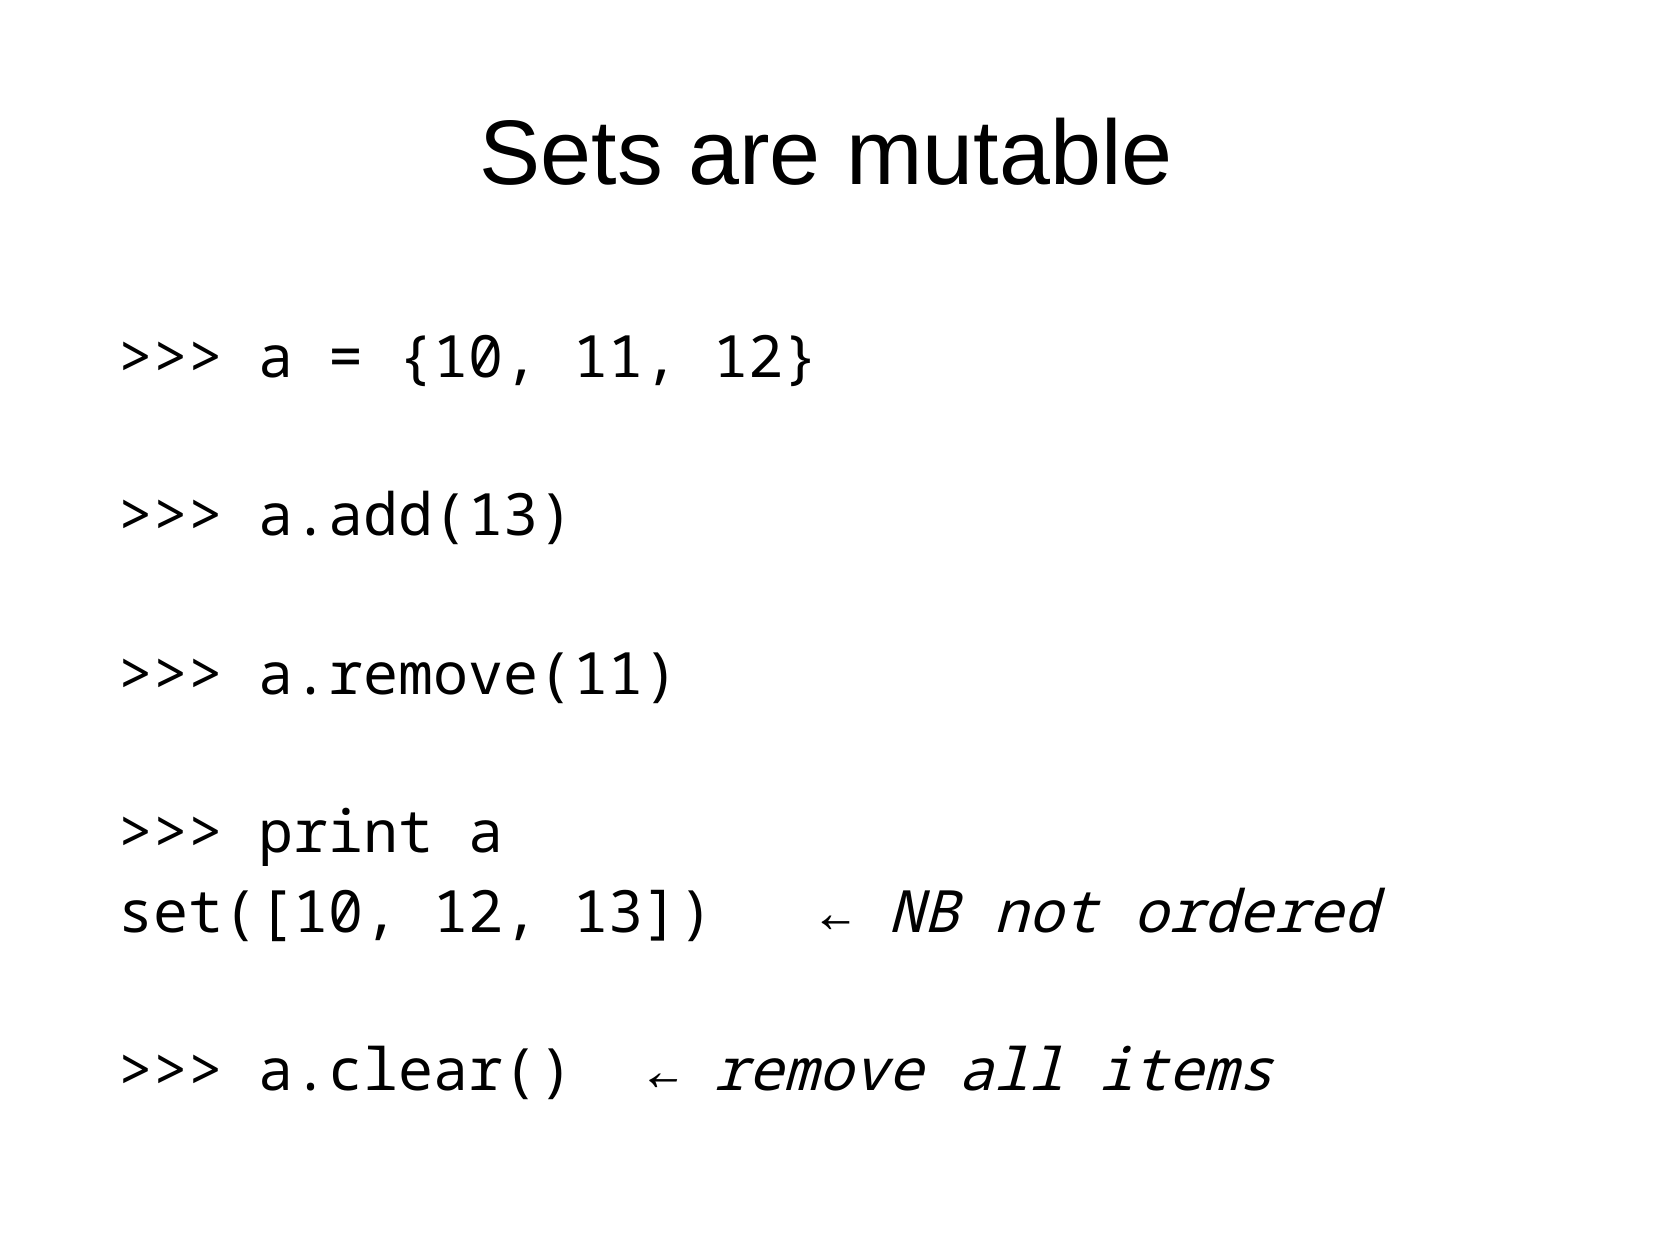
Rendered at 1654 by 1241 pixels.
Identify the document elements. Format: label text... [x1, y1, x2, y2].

title Sets are mutable [82, 49, 1571, 257]
subtitle >>> a = {10, 11, 12} >>> a.add(13) >>> a.remove(11) >>> print a set([10, 12, 13]) ← NB not ordered >>> a.clear() ← remove all items [82, 283, 1571, 1140]
